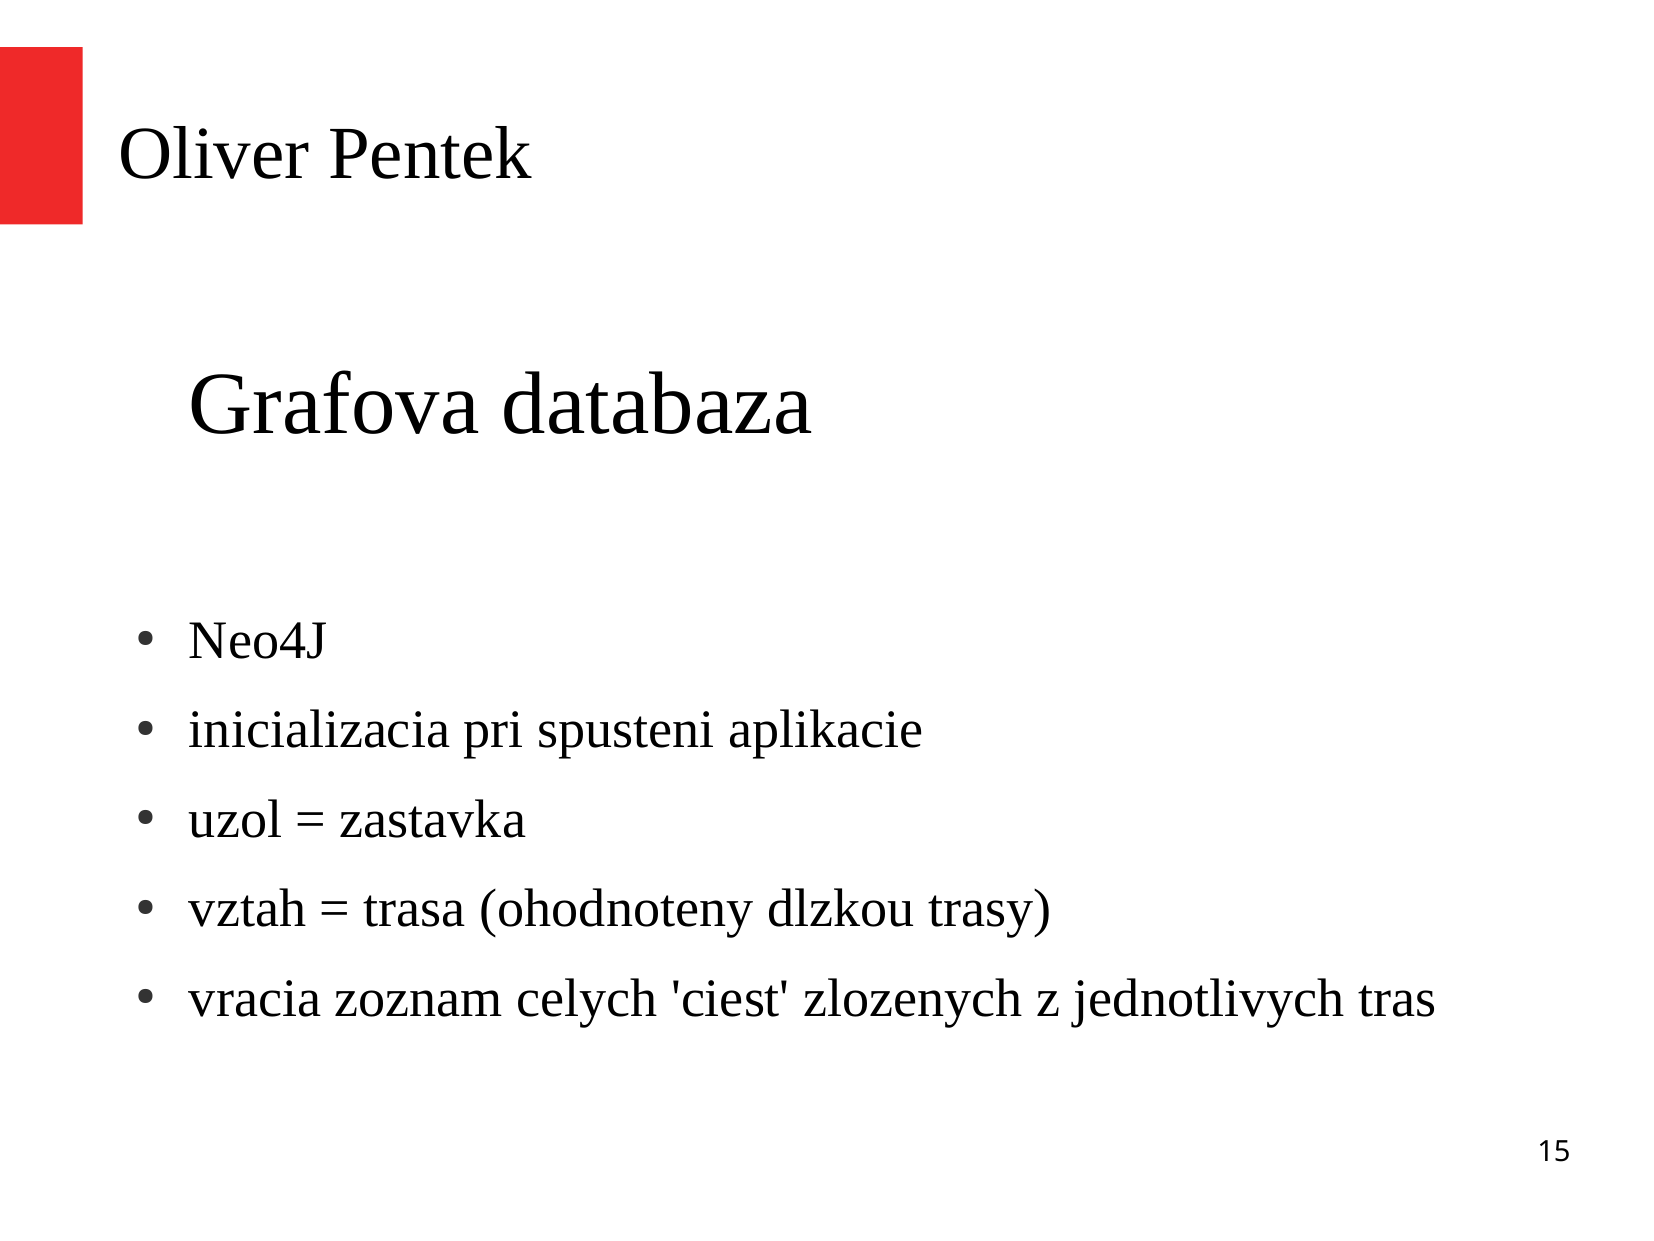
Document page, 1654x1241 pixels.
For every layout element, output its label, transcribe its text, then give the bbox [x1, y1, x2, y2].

list Grafova databaza Neo4J inicializacia pri spusteni aplikacie uzol = zastavka vztah = trasa (ohodnoteny dlzkou trasy) vracia zoznam celych 'ciest' zlozenych z jednotlivych tras [118, 354, 1536, 1074]
title Oliver Pentek [118, 49, 1571, 257]
